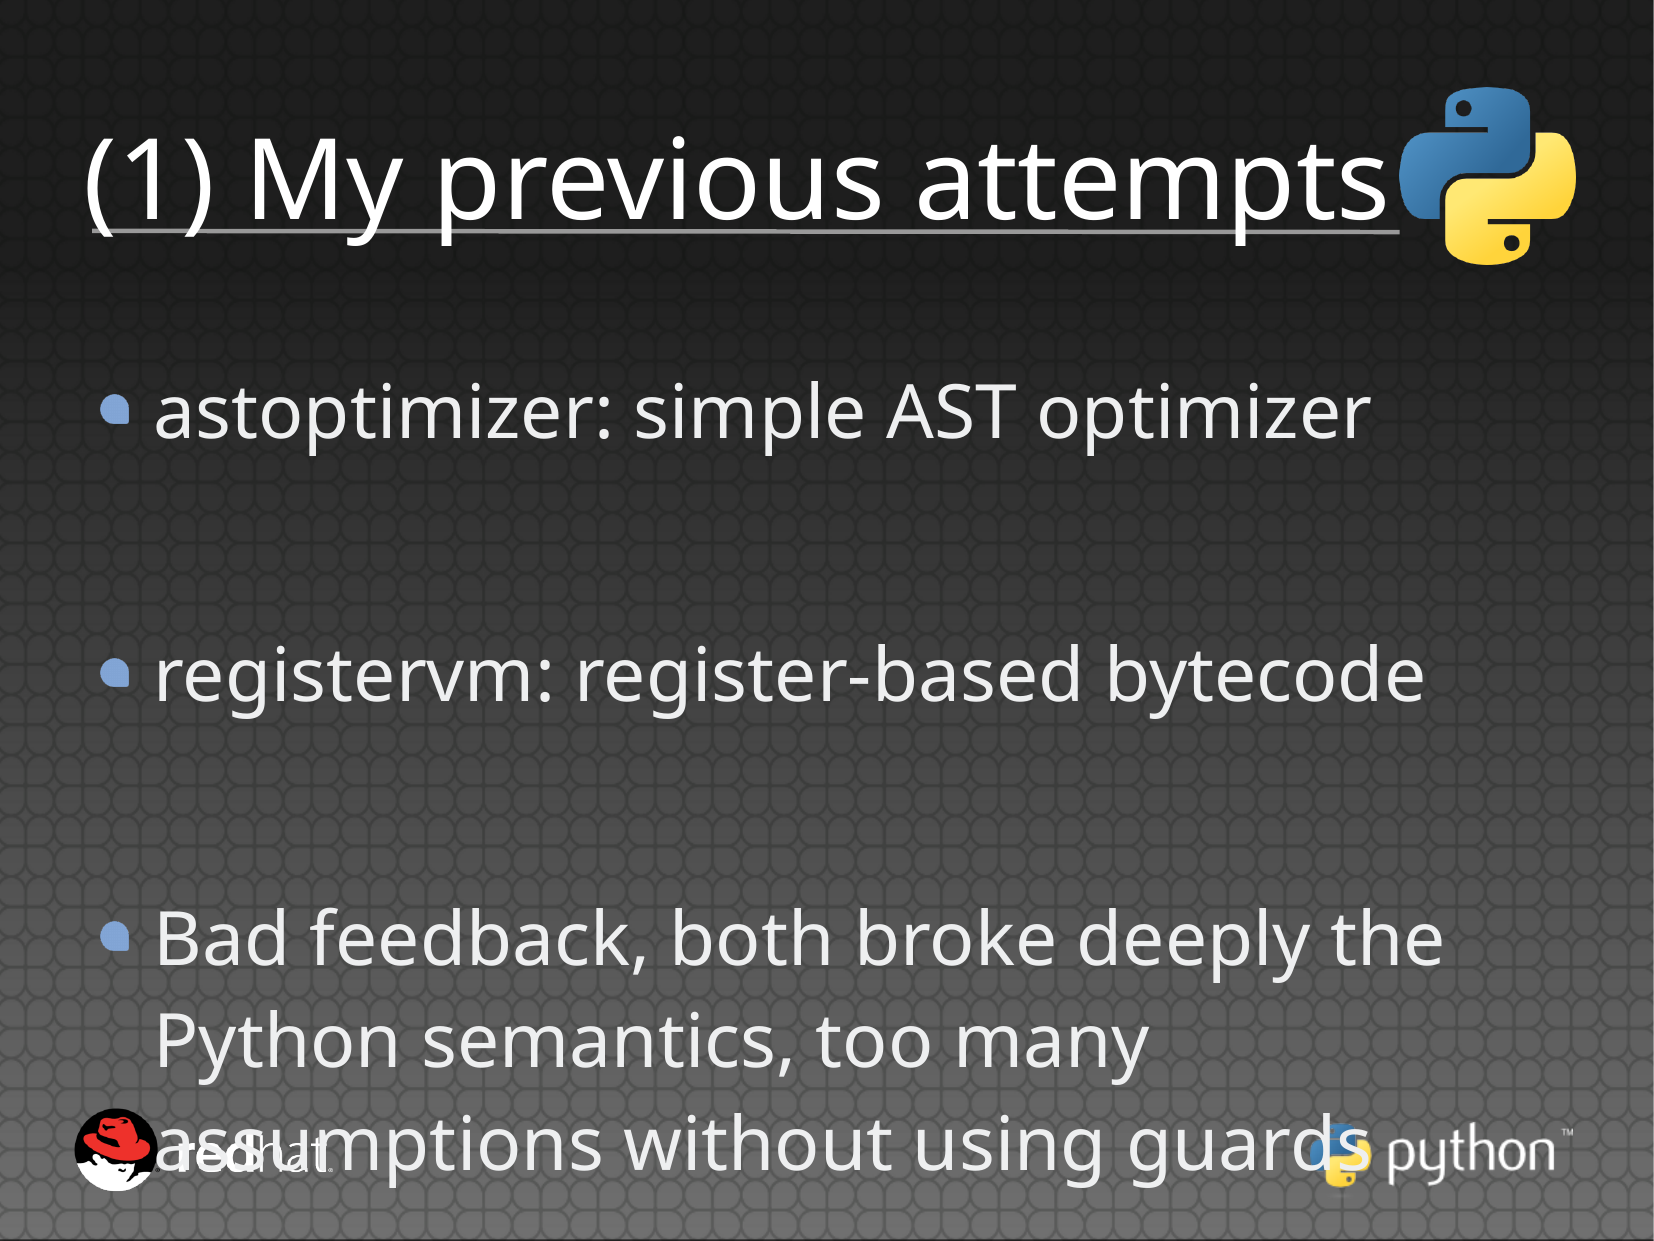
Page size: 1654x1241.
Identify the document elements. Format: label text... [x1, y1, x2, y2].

picture [0, 0, 1654, 1241]
title (1) My previous attempts [83, 100, 1414, 251]
list astoptimizer: simple AST optimizer registervm: register-based bytecode Bad feedback, both broke deeply the Python semantics, too many assumptions without using guards [82, 357, 1571, 1098]
